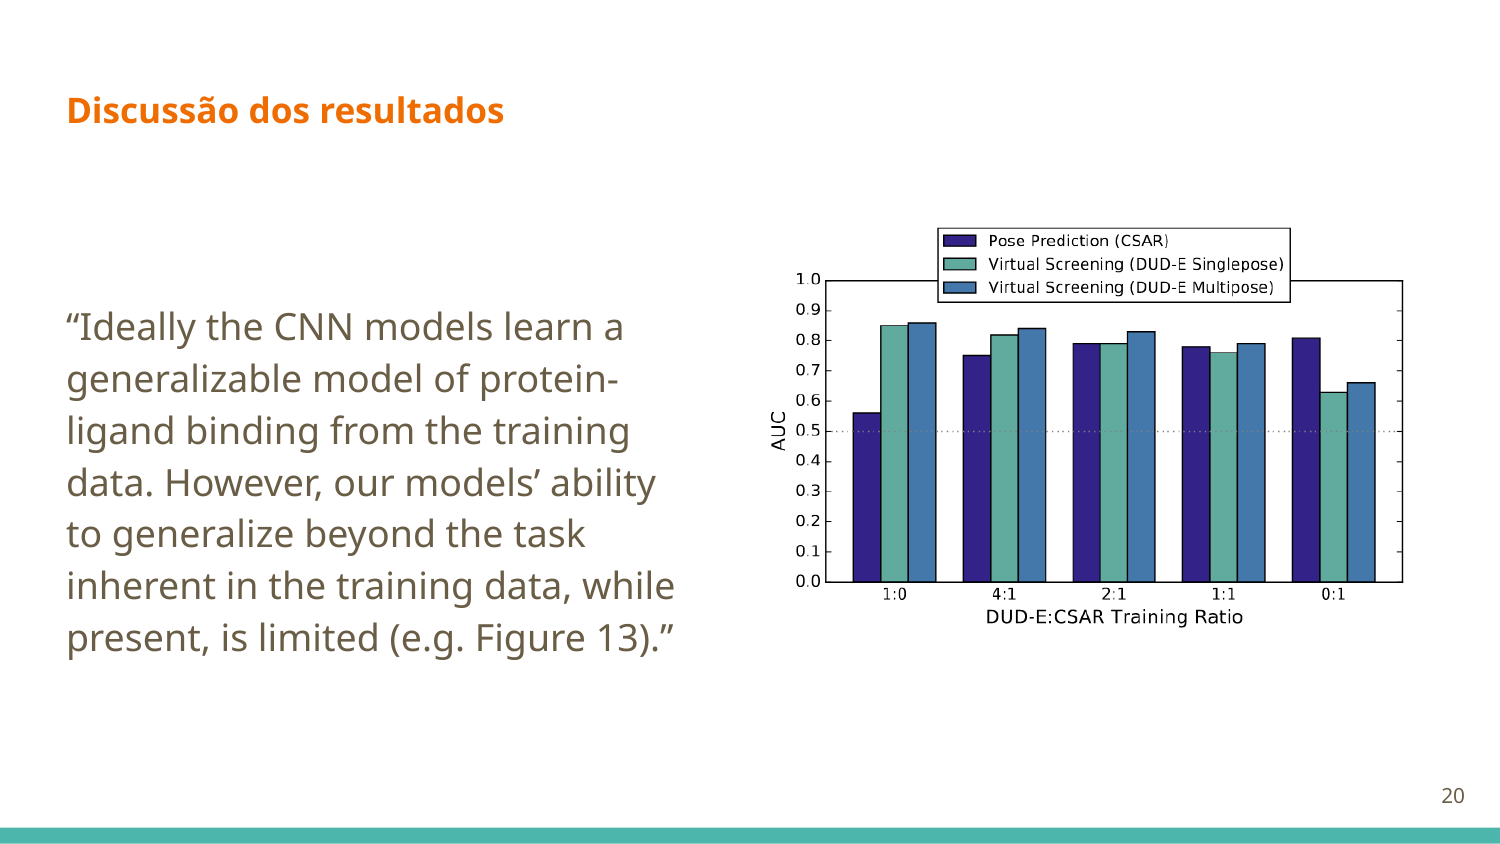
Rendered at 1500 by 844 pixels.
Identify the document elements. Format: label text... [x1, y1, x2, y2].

list “Ideally the CNN models learn a generalizable model of protein-ligand binding from the training data. However, our models’ ability to generalize beyond the task inherent in the training data, while present, is limited (e.g. Figure 13).” [51, 281, 707, 824]
slide_number <number> [1389, 764, 1480, 830]
title Discussão dos resultados [51, 72, 1449, 189]
picture [741, 201, 1459, 643]
